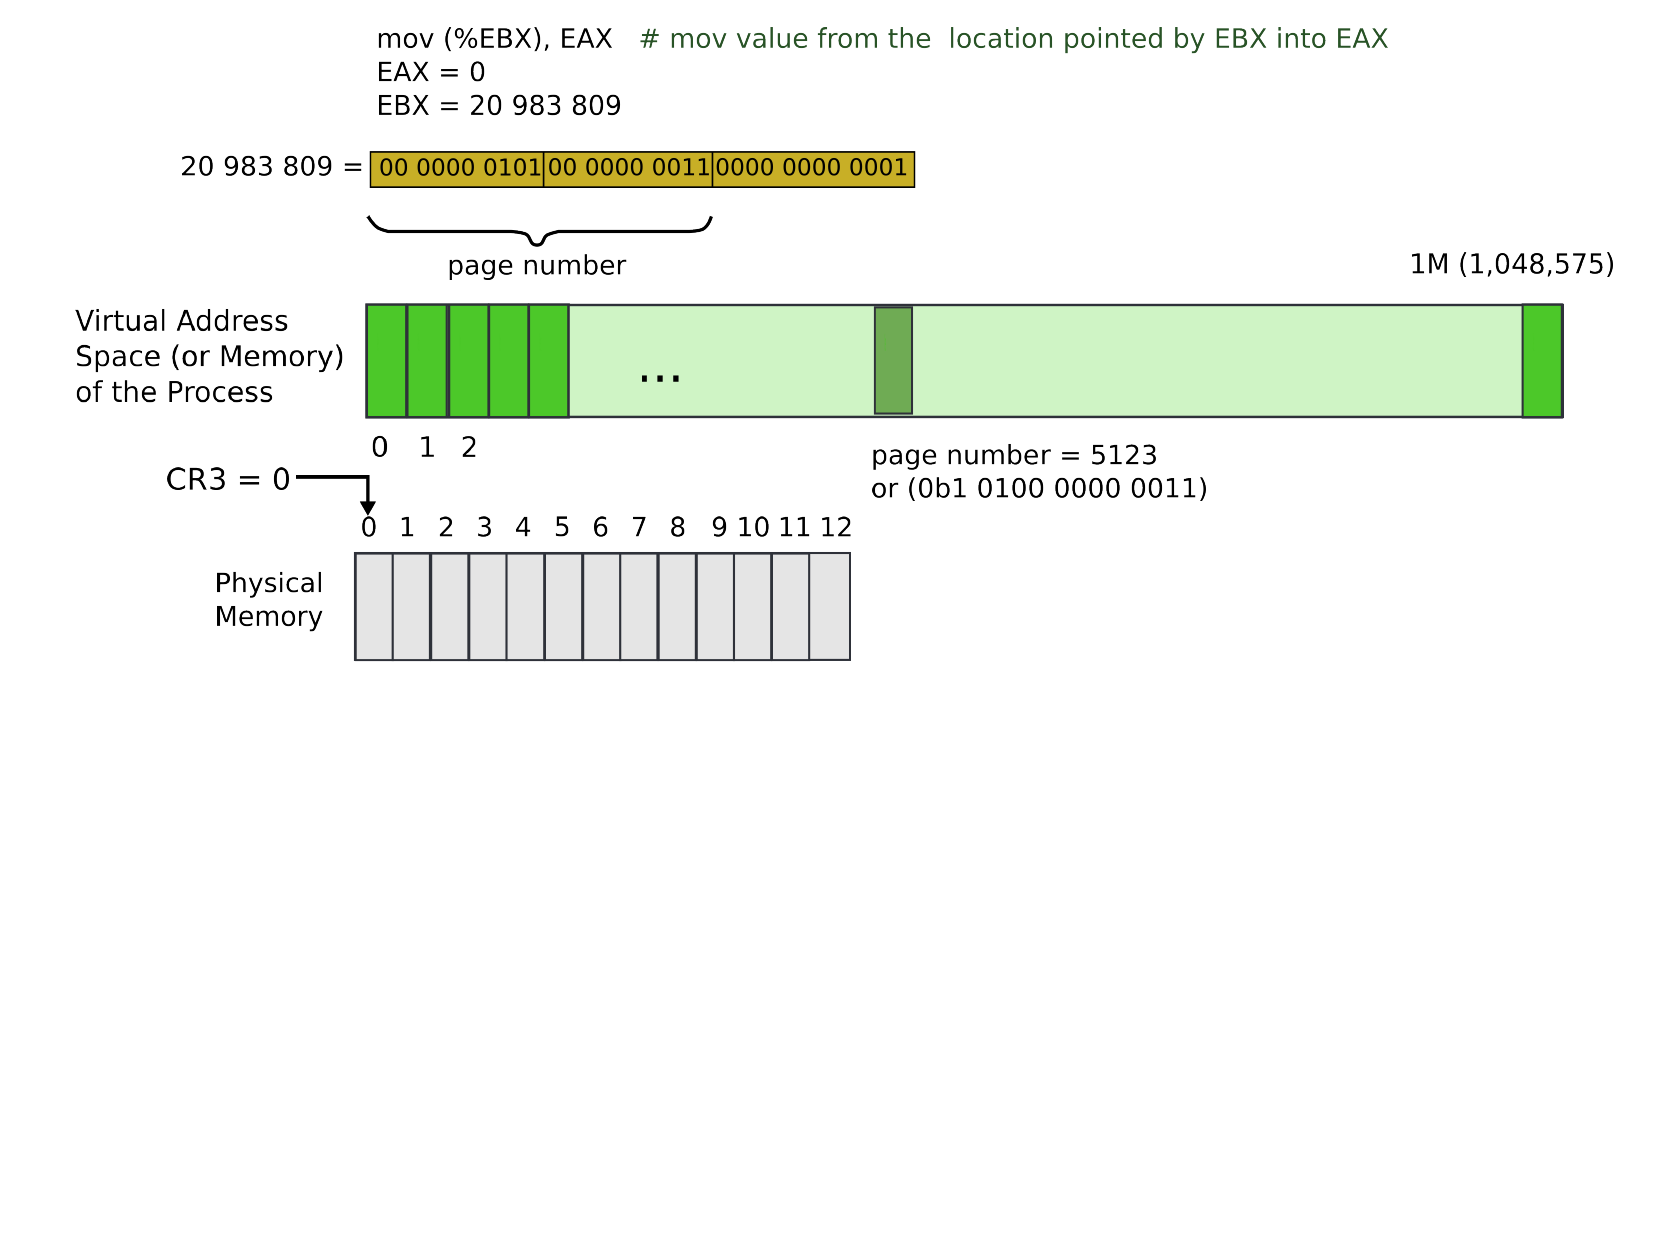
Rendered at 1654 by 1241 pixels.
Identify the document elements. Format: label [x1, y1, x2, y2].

picture [217, 475, 851, 666]
picture [167, 467, 289, 490]
picture [1412, 252, 1613, 277]
picture [75, 298, 1564, 501]
picture [182, 27, 1388, 188]
picture [366, 215, 713, 280]
